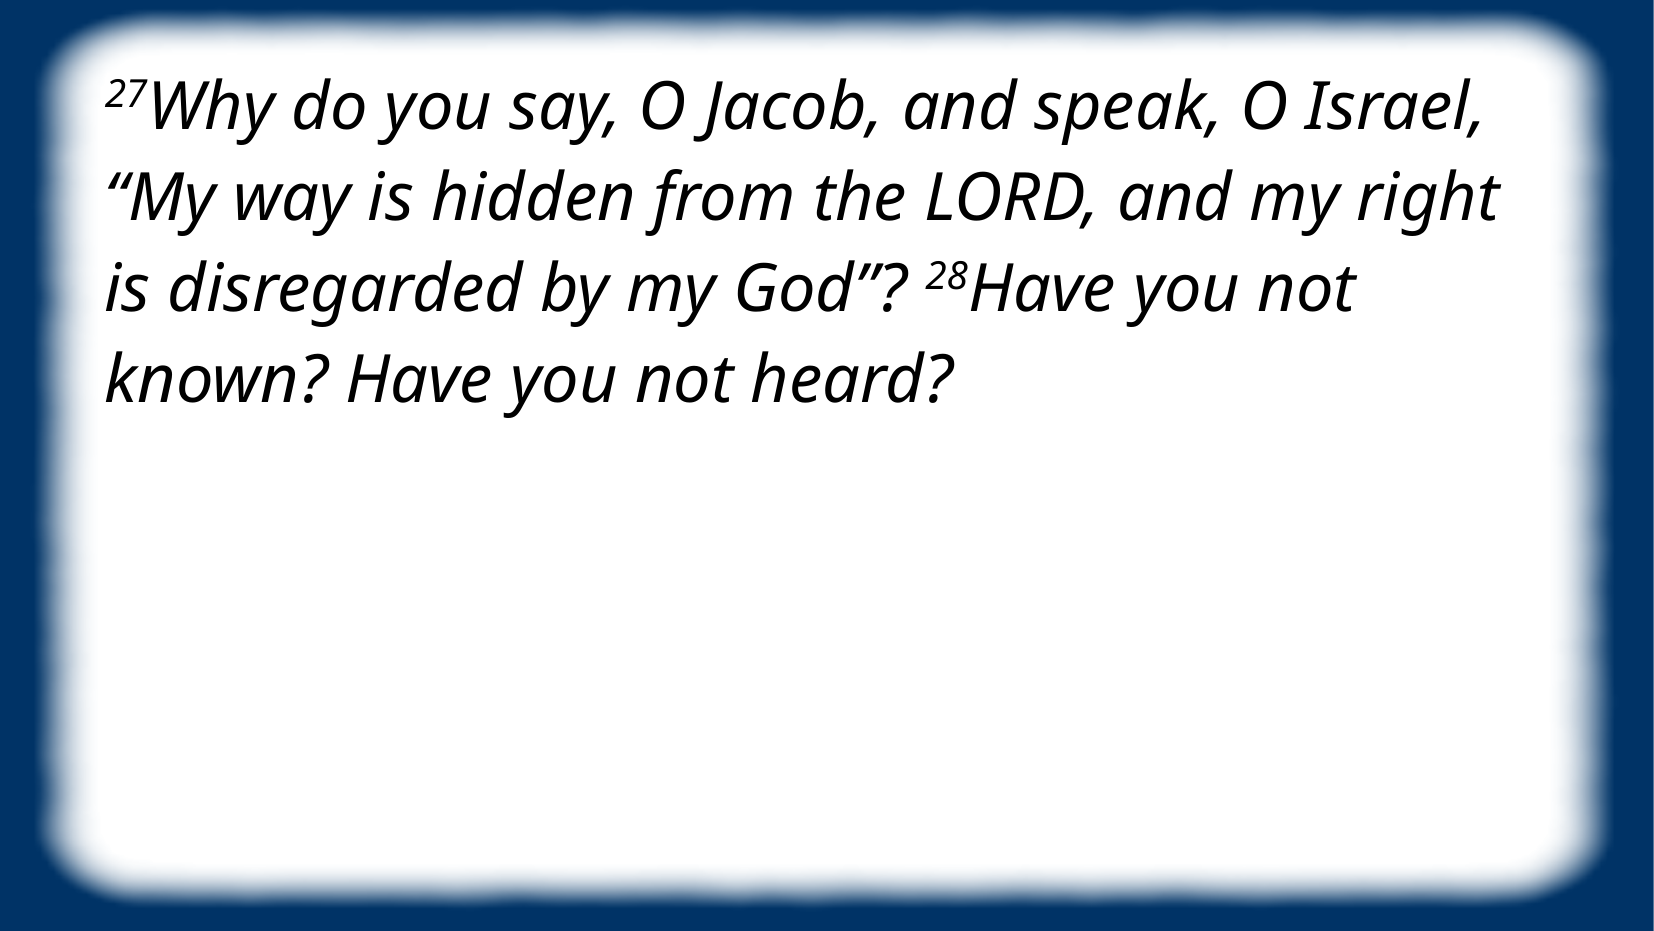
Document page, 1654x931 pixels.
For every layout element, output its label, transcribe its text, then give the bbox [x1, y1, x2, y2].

text_box 27Why do you say, O Jacob, and speak, O Israel, “My way is hidden from the LORD, and my right is disregarded by my God”? 28Have you not known? Have you not heard? [90, 51, 1561, 451]
picture [0, 0, 1654, 931]
